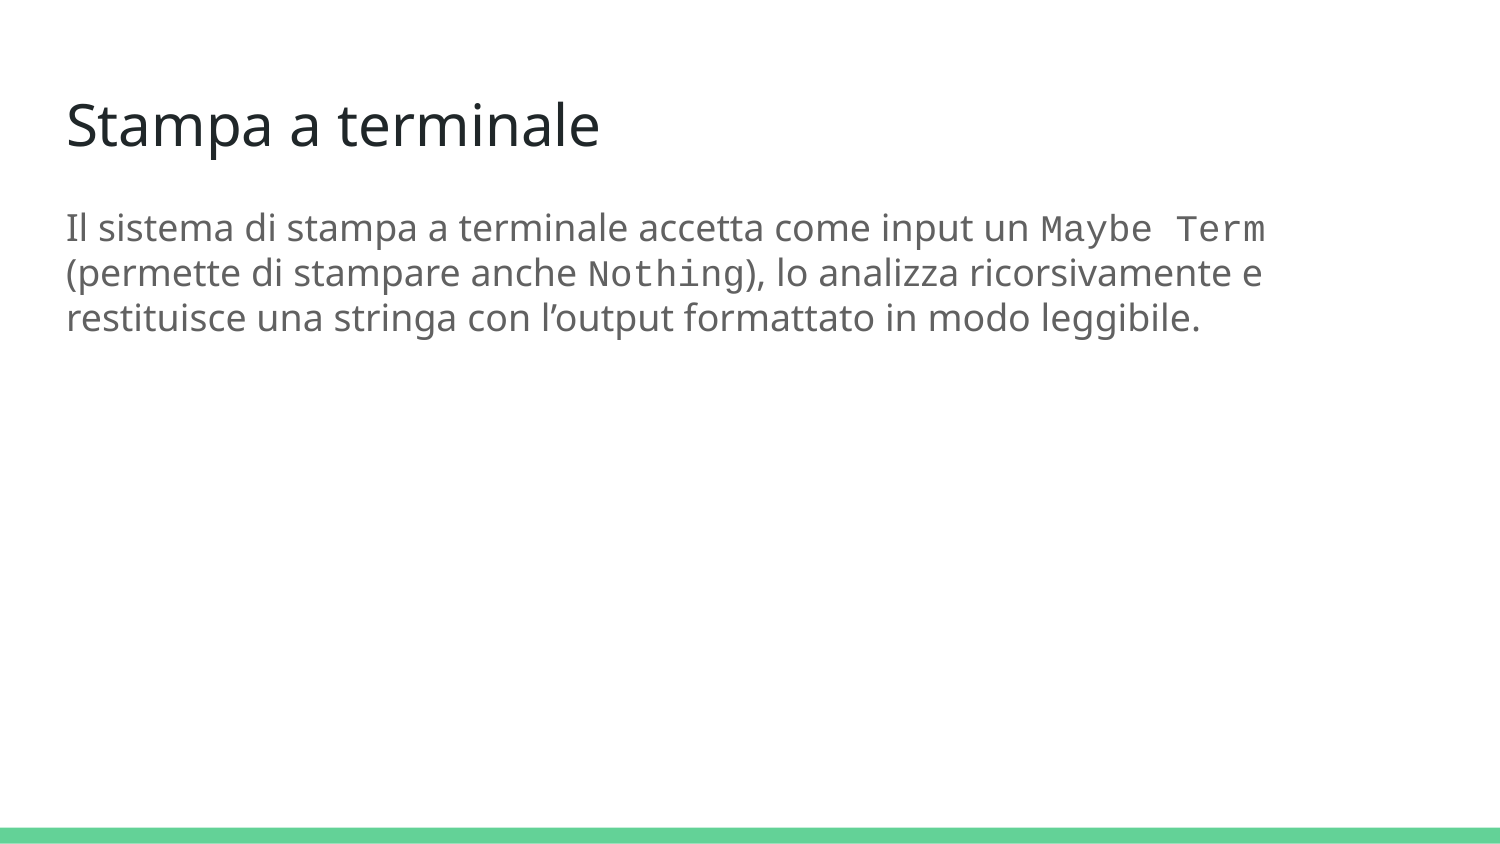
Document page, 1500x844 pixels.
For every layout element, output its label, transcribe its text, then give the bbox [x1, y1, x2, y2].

list Il sistema di stampa a terminale accetta come input un Maybe Term (permette di stampare anche Nothing), lo analizza ricorsivamente e restituisce una stringa con l’output formattato in modo leggibile. [51, 189, 1449, 750]
title Stampa a terminale [51, 72, 1449, 167]
